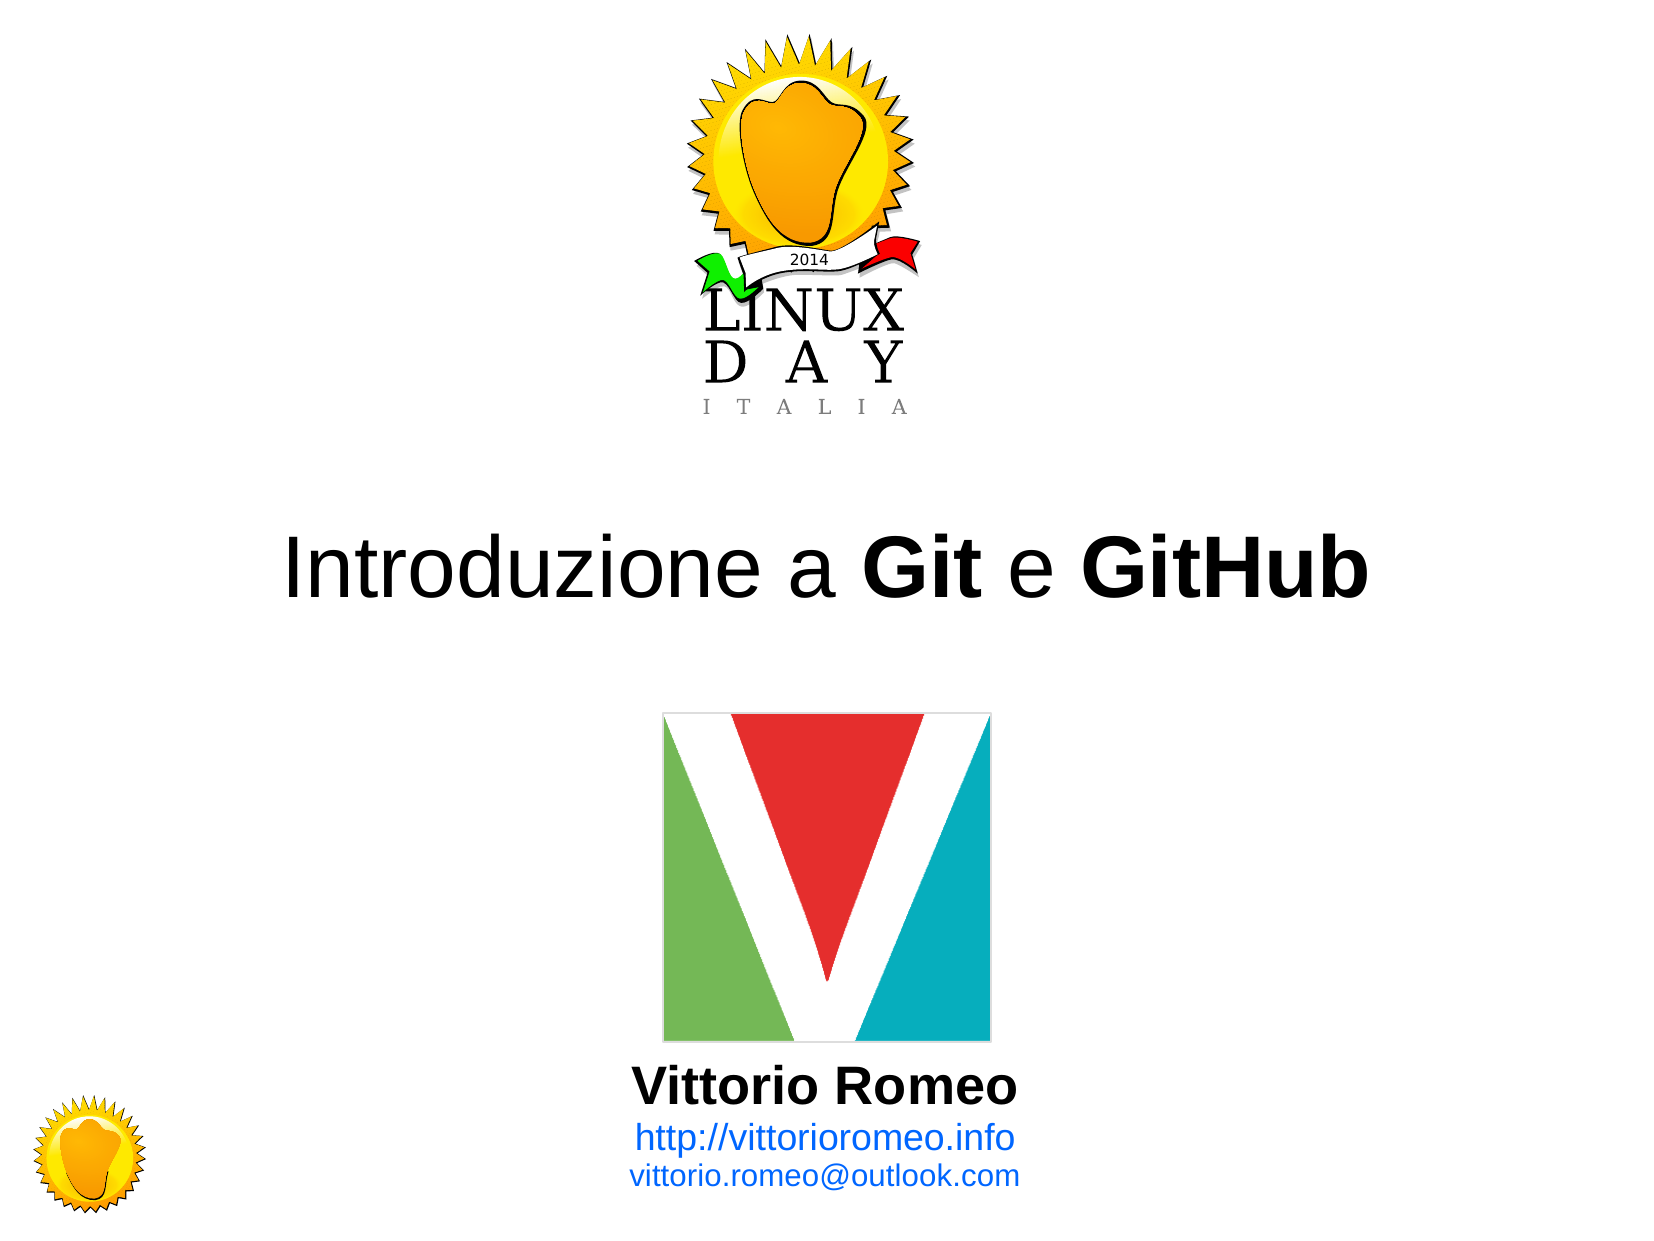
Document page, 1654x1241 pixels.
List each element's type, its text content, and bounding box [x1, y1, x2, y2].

text_box Vittorio Romeo http://vittorioromeo.info vittorio.romeo@outlook.com [614, 1048, 1039, 1201]
picture [663, 1010, 991, 1041]
picture [466, 0, 1188, 496]
subtitle Introduzione a Git e GitHub [82, 49, 1571, 1010]
